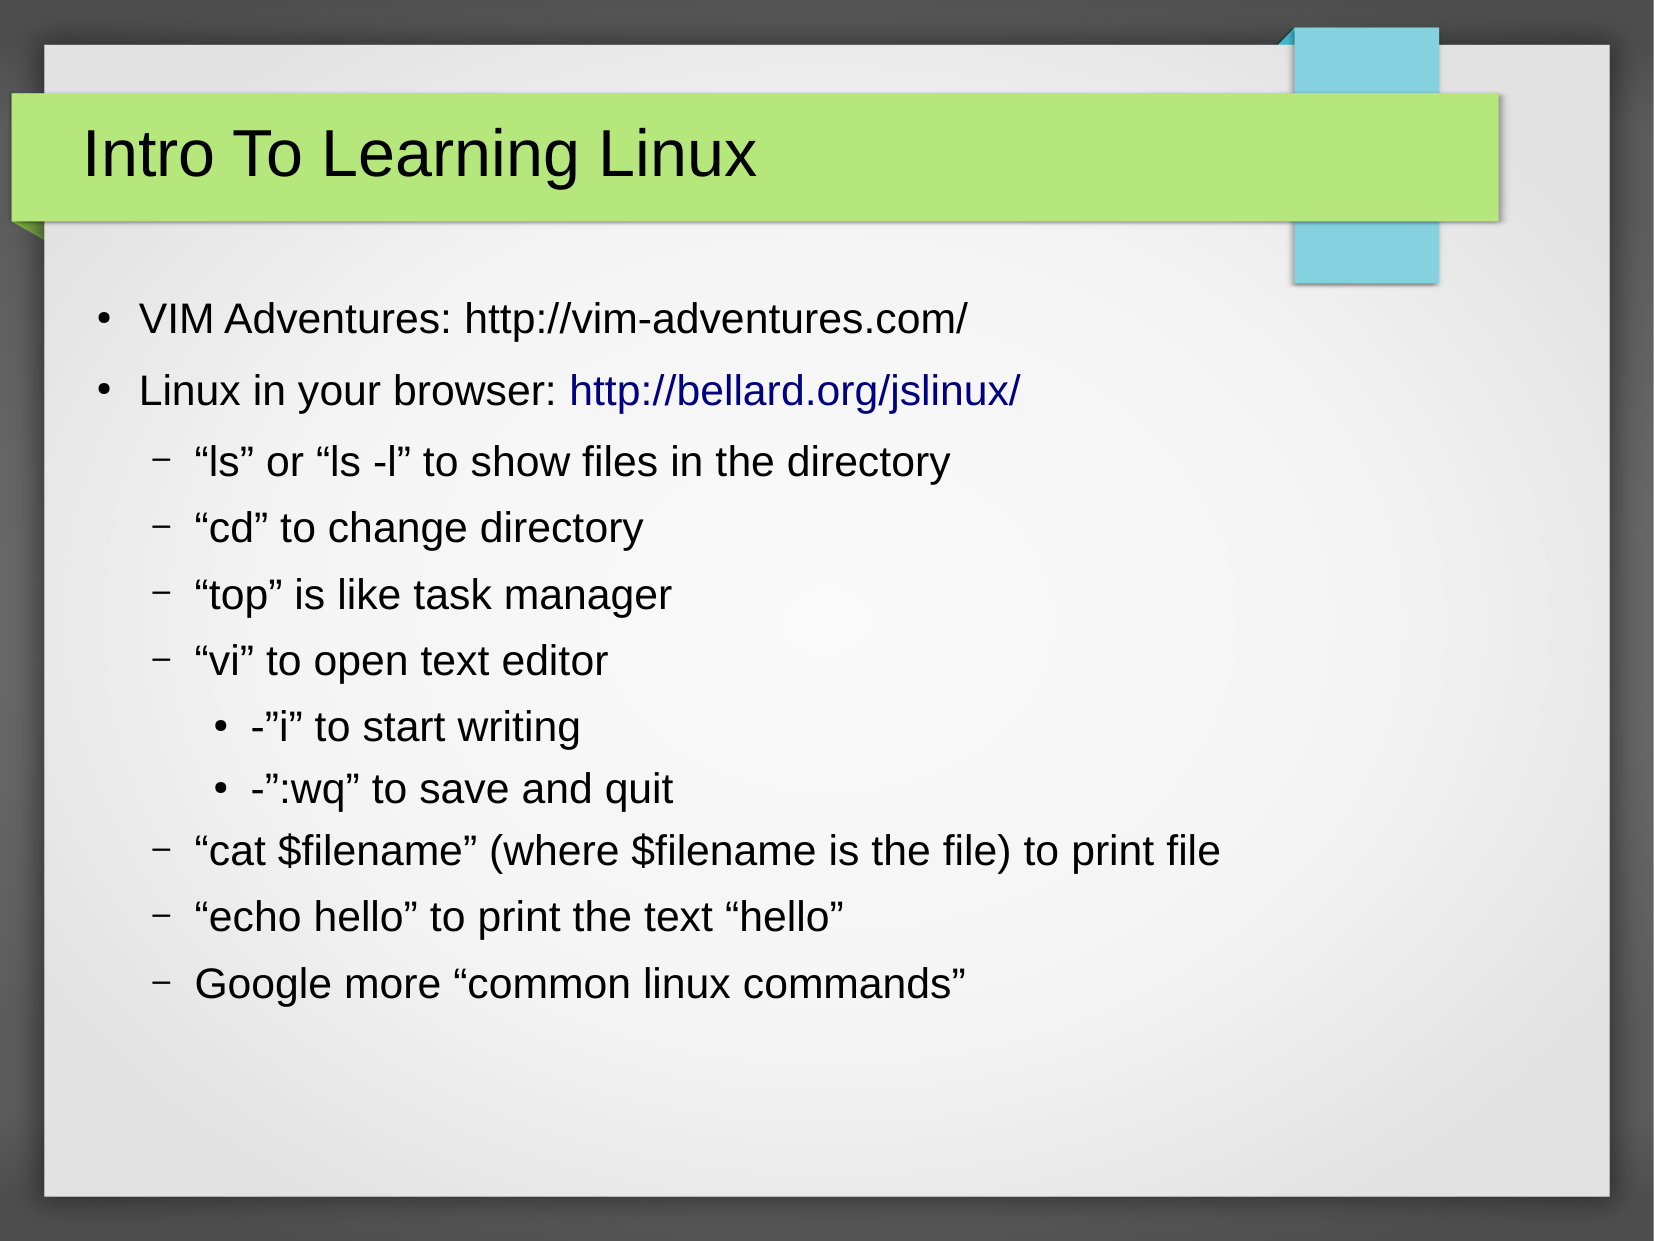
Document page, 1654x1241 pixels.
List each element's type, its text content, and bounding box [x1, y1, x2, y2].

title Intro To Learning Linux [82, 94, 1264, 213]
picture [0, 0, 1654, 1241]
list VIM Adventures: http://vim-adventures.com/ Linux in your browser: http://bellard.org/jslinux/ “ls” or “ls -l” to show files in the directory “cd” to change directory “top” is like task manager “vi” to open text editor -”i” to start writing -”:wq” to save and quit “cat $filename” (where $filename is the file) to print file “echo hello” to print the text “hello” Google more “common linux commands” [82, 295, 1571, 1015]
